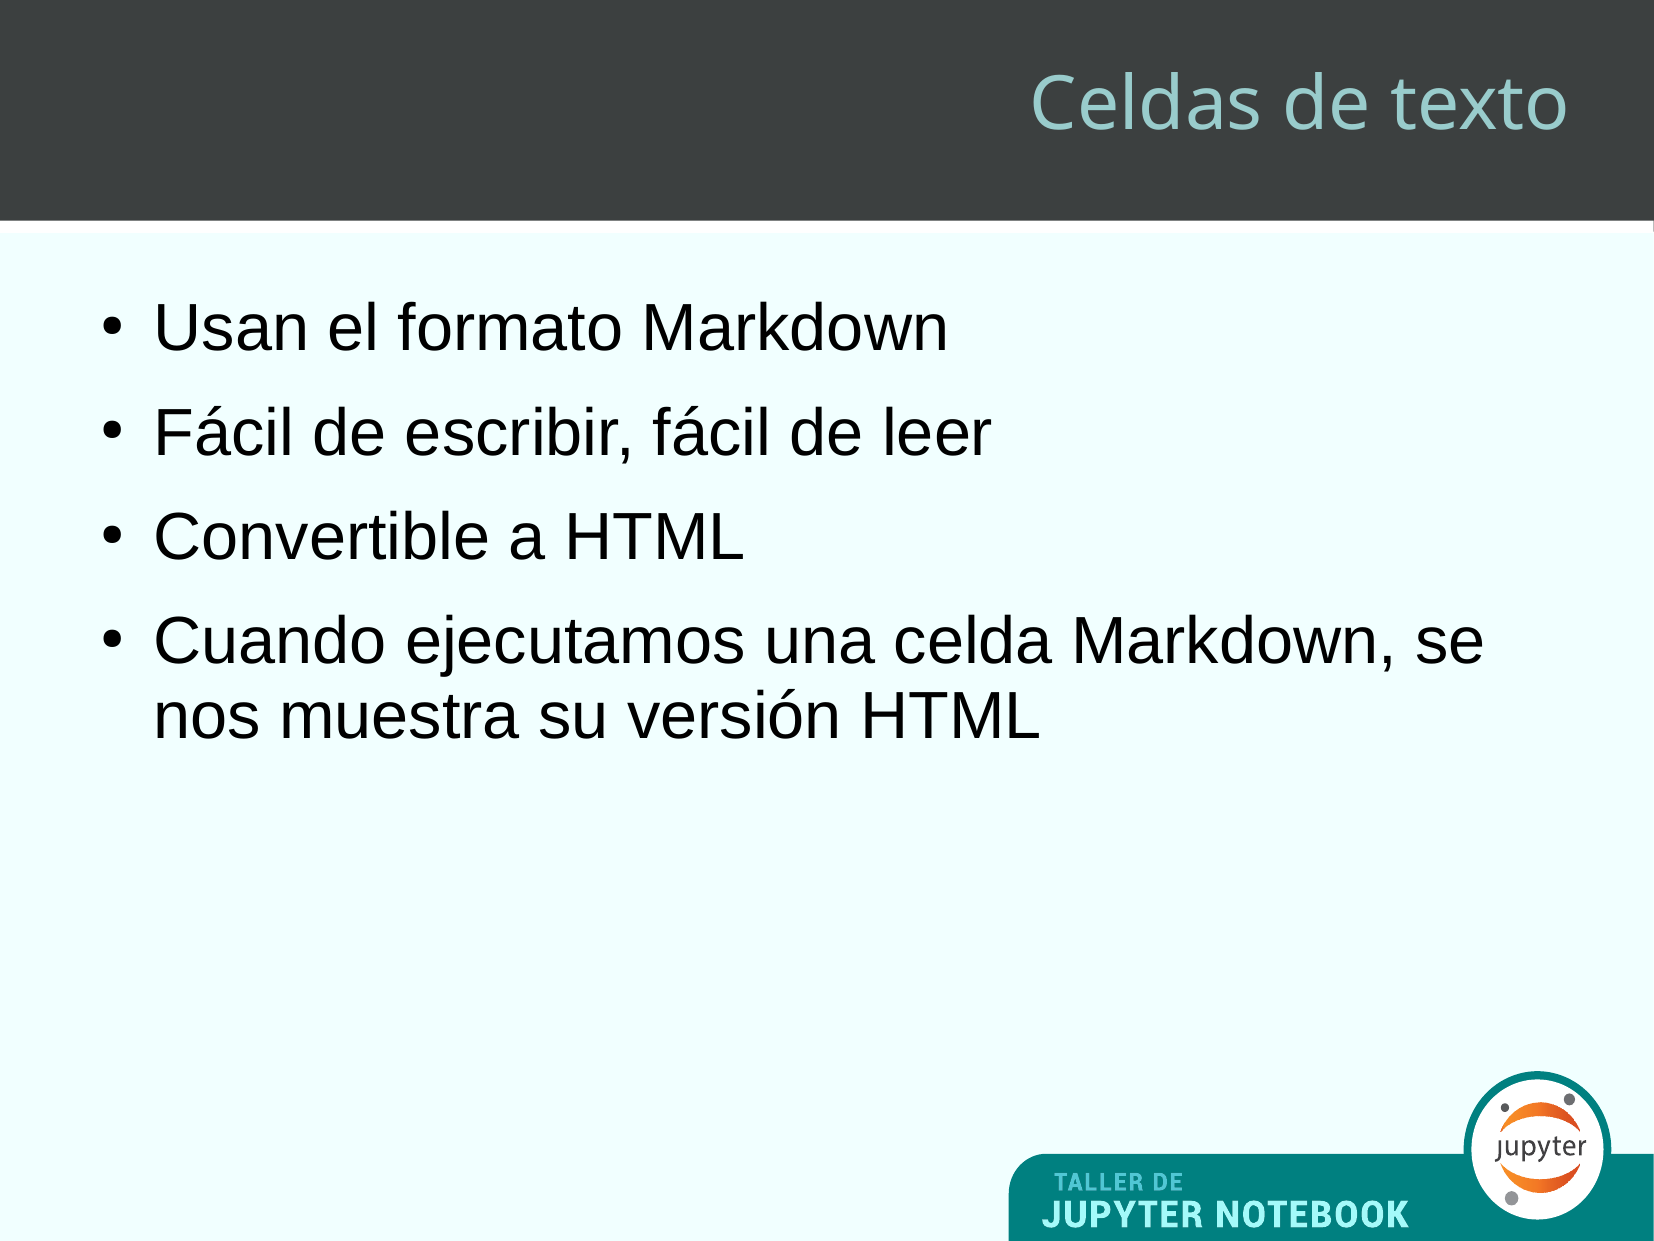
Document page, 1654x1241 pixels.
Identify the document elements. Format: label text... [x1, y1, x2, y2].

list Usan el formato Markdown Fácil de escribir, fácil de leer Convertible a HTML Cuando ejecutamos una celda Markdown, se nos muestra su versión HTML [82, 290, 1571, 1010]
title Celdas de texto [82, 49, 1571, 257]
